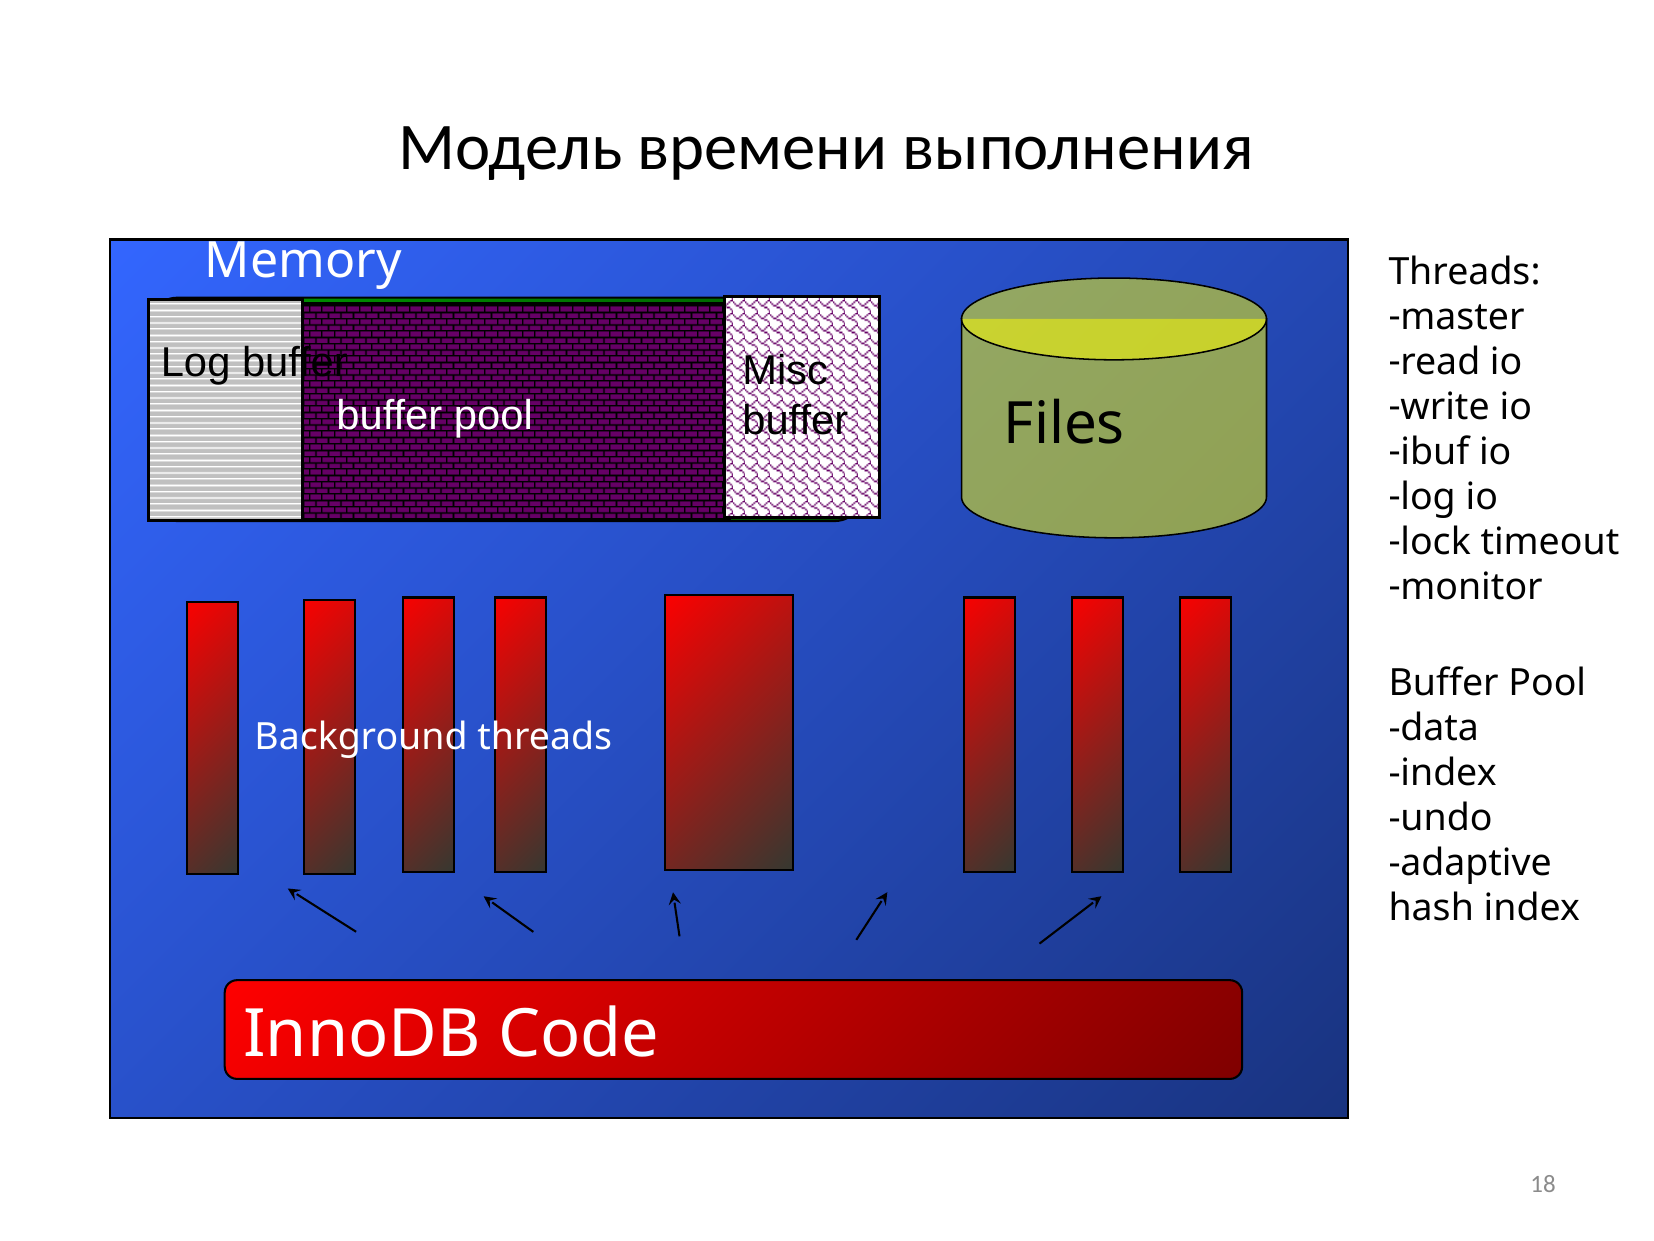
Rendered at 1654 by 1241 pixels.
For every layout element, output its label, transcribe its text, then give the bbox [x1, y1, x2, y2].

text_box Files [988, 377, 1253, 463]
title Модель времени выполнения [82, 49, 1571, 257]
text_box Memory [189, 220, 827, 296]
text_box InnoDB Code [224, 980, 1243, 1079]
text_box [110, 239, 1348, 1118]
text_box buffer pool [321, 380, 713, 446]
text_box Misc buffer [727, 335, 949, 451]
text_box Log buffer [145, 327, 368, 393]
text_box Threads: master read io write io ibuf io log io lock timeout monitor Buffer Pool data index undo adaptive hash index [1373, 239, 1654, 936]
text_box Background threads [239, 704, 1224, 765]
